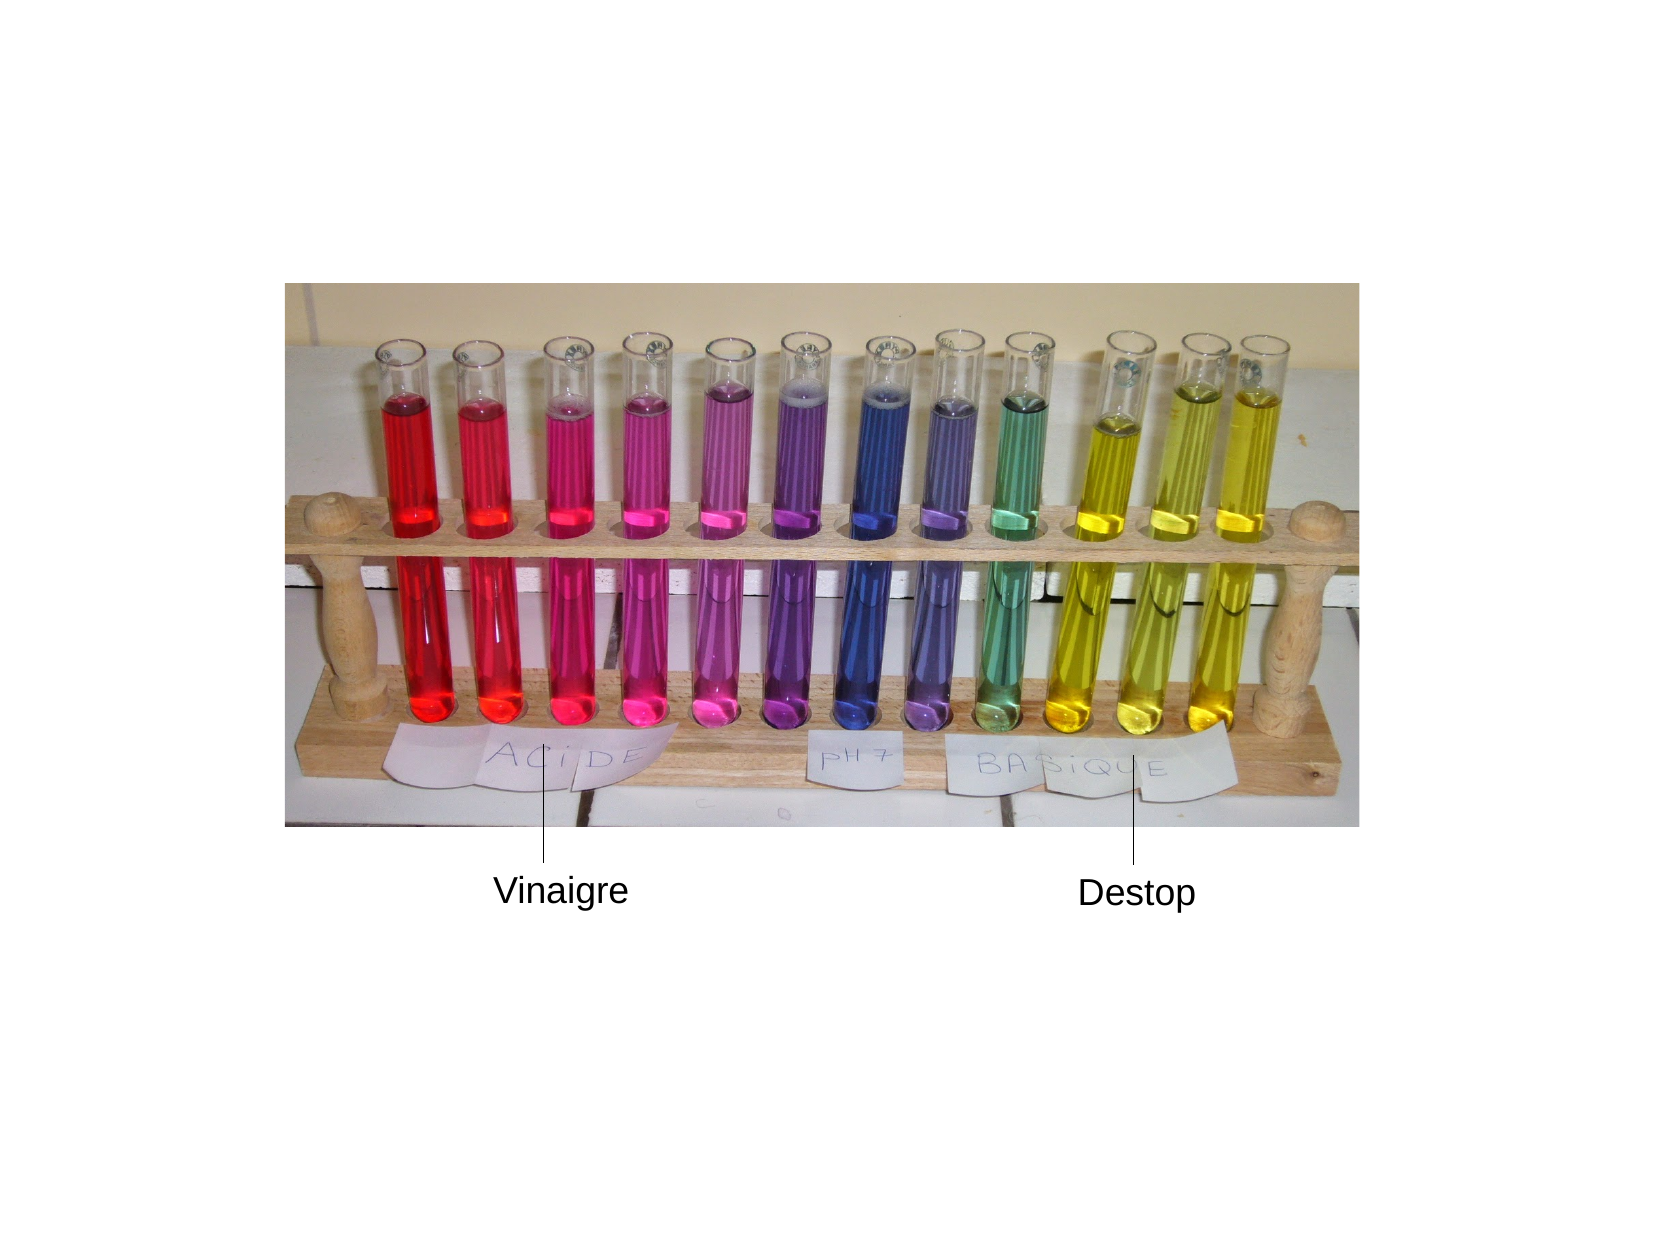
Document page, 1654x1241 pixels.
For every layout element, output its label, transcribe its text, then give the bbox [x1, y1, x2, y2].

picture [284, 283, 1360, 827]
text_box Destop [1062, 864, 1323, 922]
text_box Vinaigre [478, 862, 680, 962]
